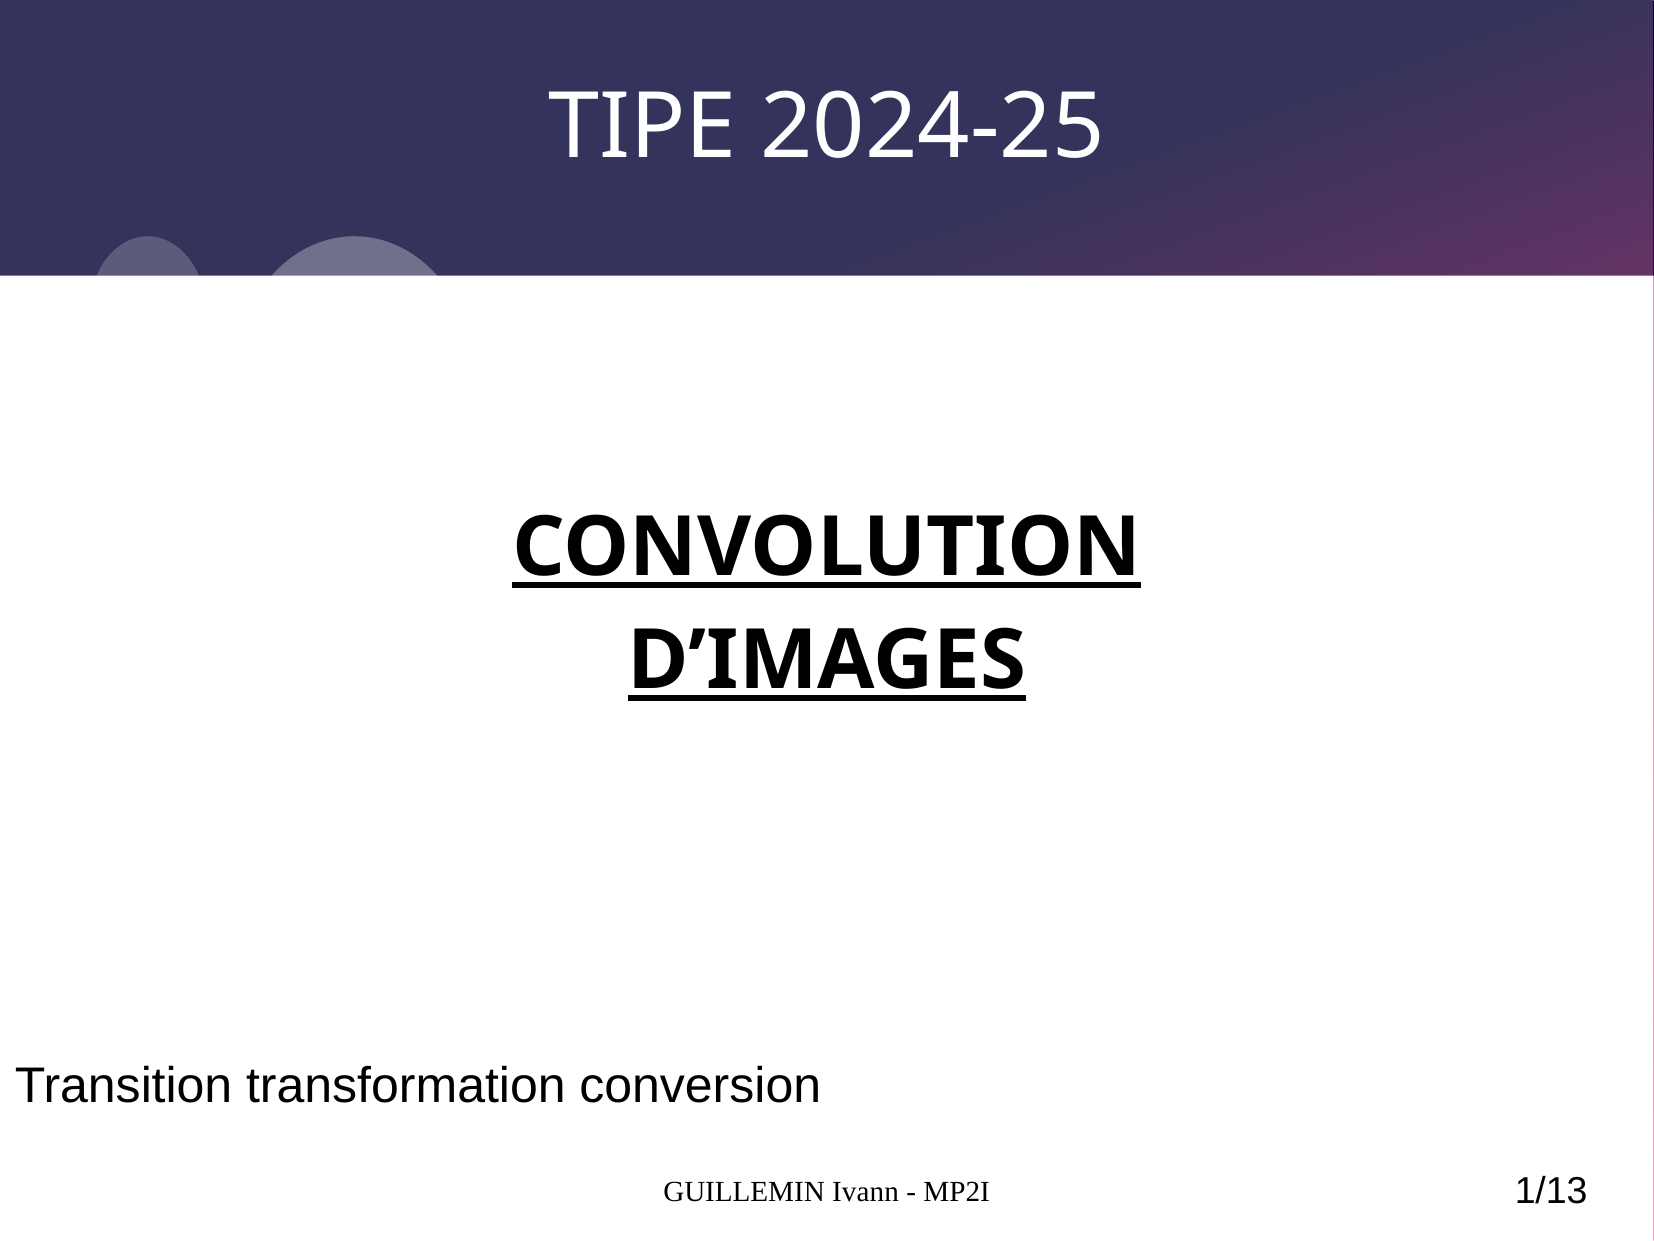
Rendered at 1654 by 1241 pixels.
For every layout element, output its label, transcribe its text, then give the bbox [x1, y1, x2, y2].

title TIPE 2024-25 [88, 59, 1565, 188]
text_box 1/13 [1500, 1162, 1651, 1220]
text_box CONVOLUTION D’IMAGES [88, 262, 1565, 938]
text_box Transition transformation conversion [0, 1050, 1013, 1238]
